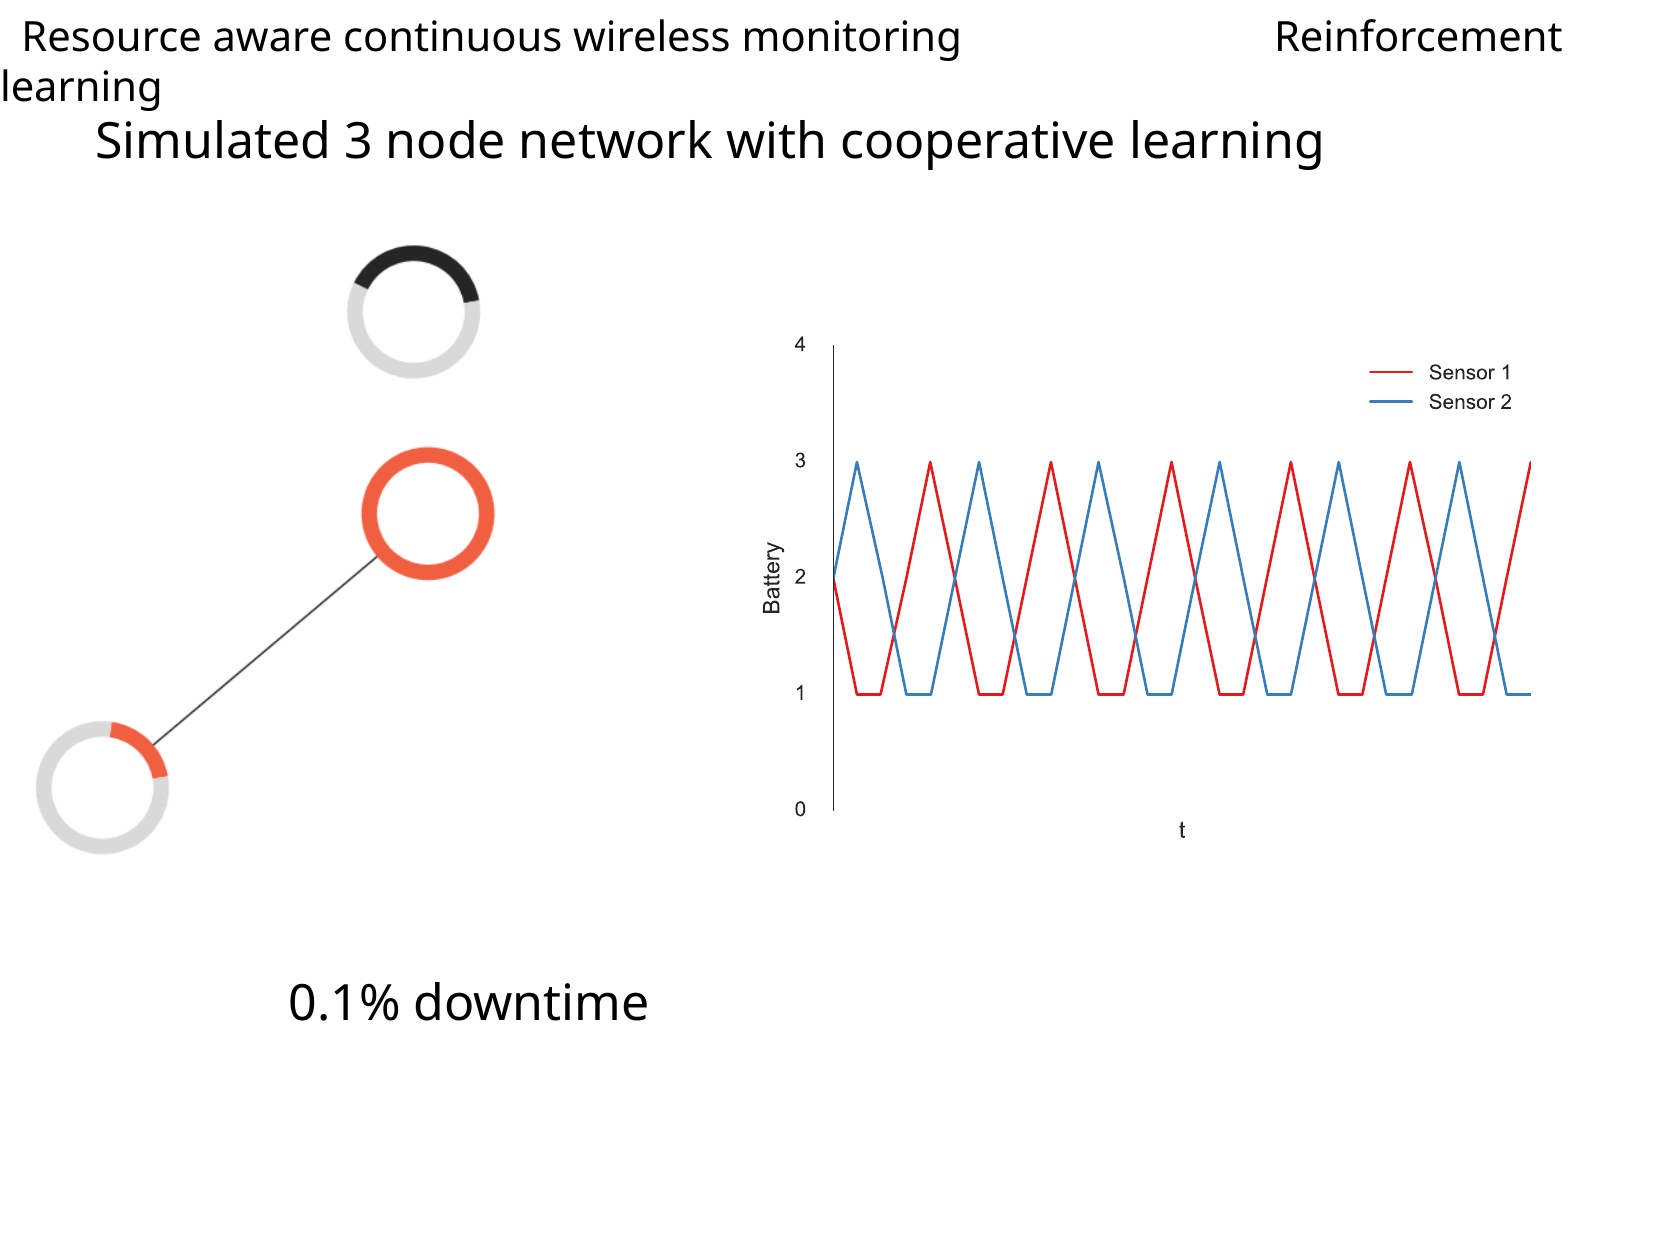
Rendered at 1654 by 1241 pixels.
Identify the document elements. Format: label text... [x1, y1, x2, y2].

picture [0, 168, 1622, 931]
text_box Simulated 3 node network with cooperative learning [44, 101, 1654, 961]
text_box Resource aware continuous wireless monitoring Reinforcement learning [0, 15, 1654, 168]
text_box 0.1% downtime [274, 960, 1471, 1032]
